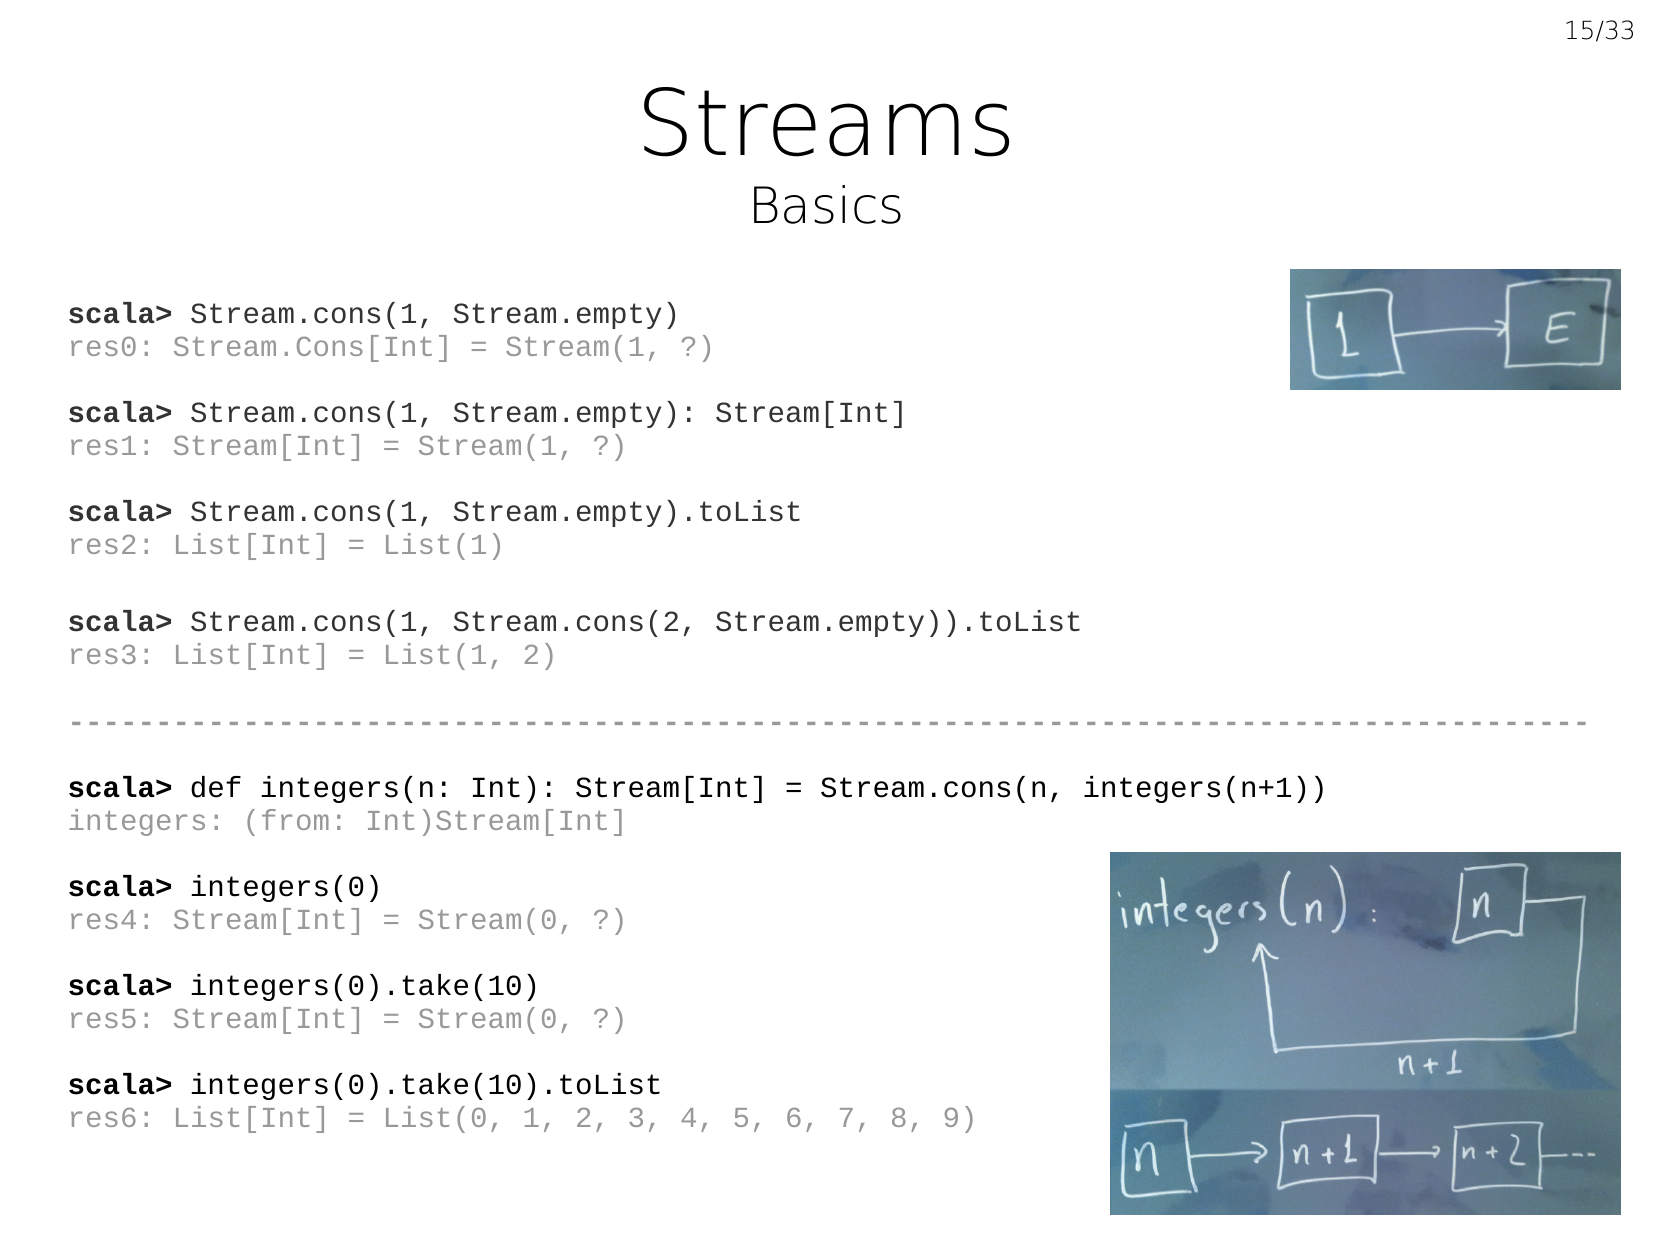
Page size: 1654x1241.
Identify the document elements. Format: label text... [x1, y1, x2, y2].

text_box scala> Stream.cons(1, Stream.empty) res0: Stream.Cons[Int] = Stream(1, ?) scala> Stream.cons(1, Stream.empty): Stream[Int] res1: Stream[Int] = Stream(1, ?) scala> Stream.cons(1, Stream.empty).toList res2: List[Int] = List(1) scala> Stream.cons(1, Stream.cons(2, Stream.empty)).toList res3: List[Int] = List(1, 2) --------------------------------------------------------------------------------------- scala> def integers(n: Int): Stream[Int] = Stream.cons(n, integers(n+1)) integers: (from: Int)Stream[Int] scala> integers(0) res4: Stream[Int] = Stream(0, ?) scala> integers(0).take(10) res5: Stream[Int] = Stream(0, ?) scala> integers(0).take(10).toList res6: List[Int] = List(0, 1, 2, 3, 4, 5, 6, 7, 8, 9) [52, 291, 1621, 1241]
title Streams Basics [82, 49, 1571, 257]
text_box [195, 765, 225, 836]
picture [1110, 852, 1621, 1216]
picture [1290, 269, 1621, 391]
